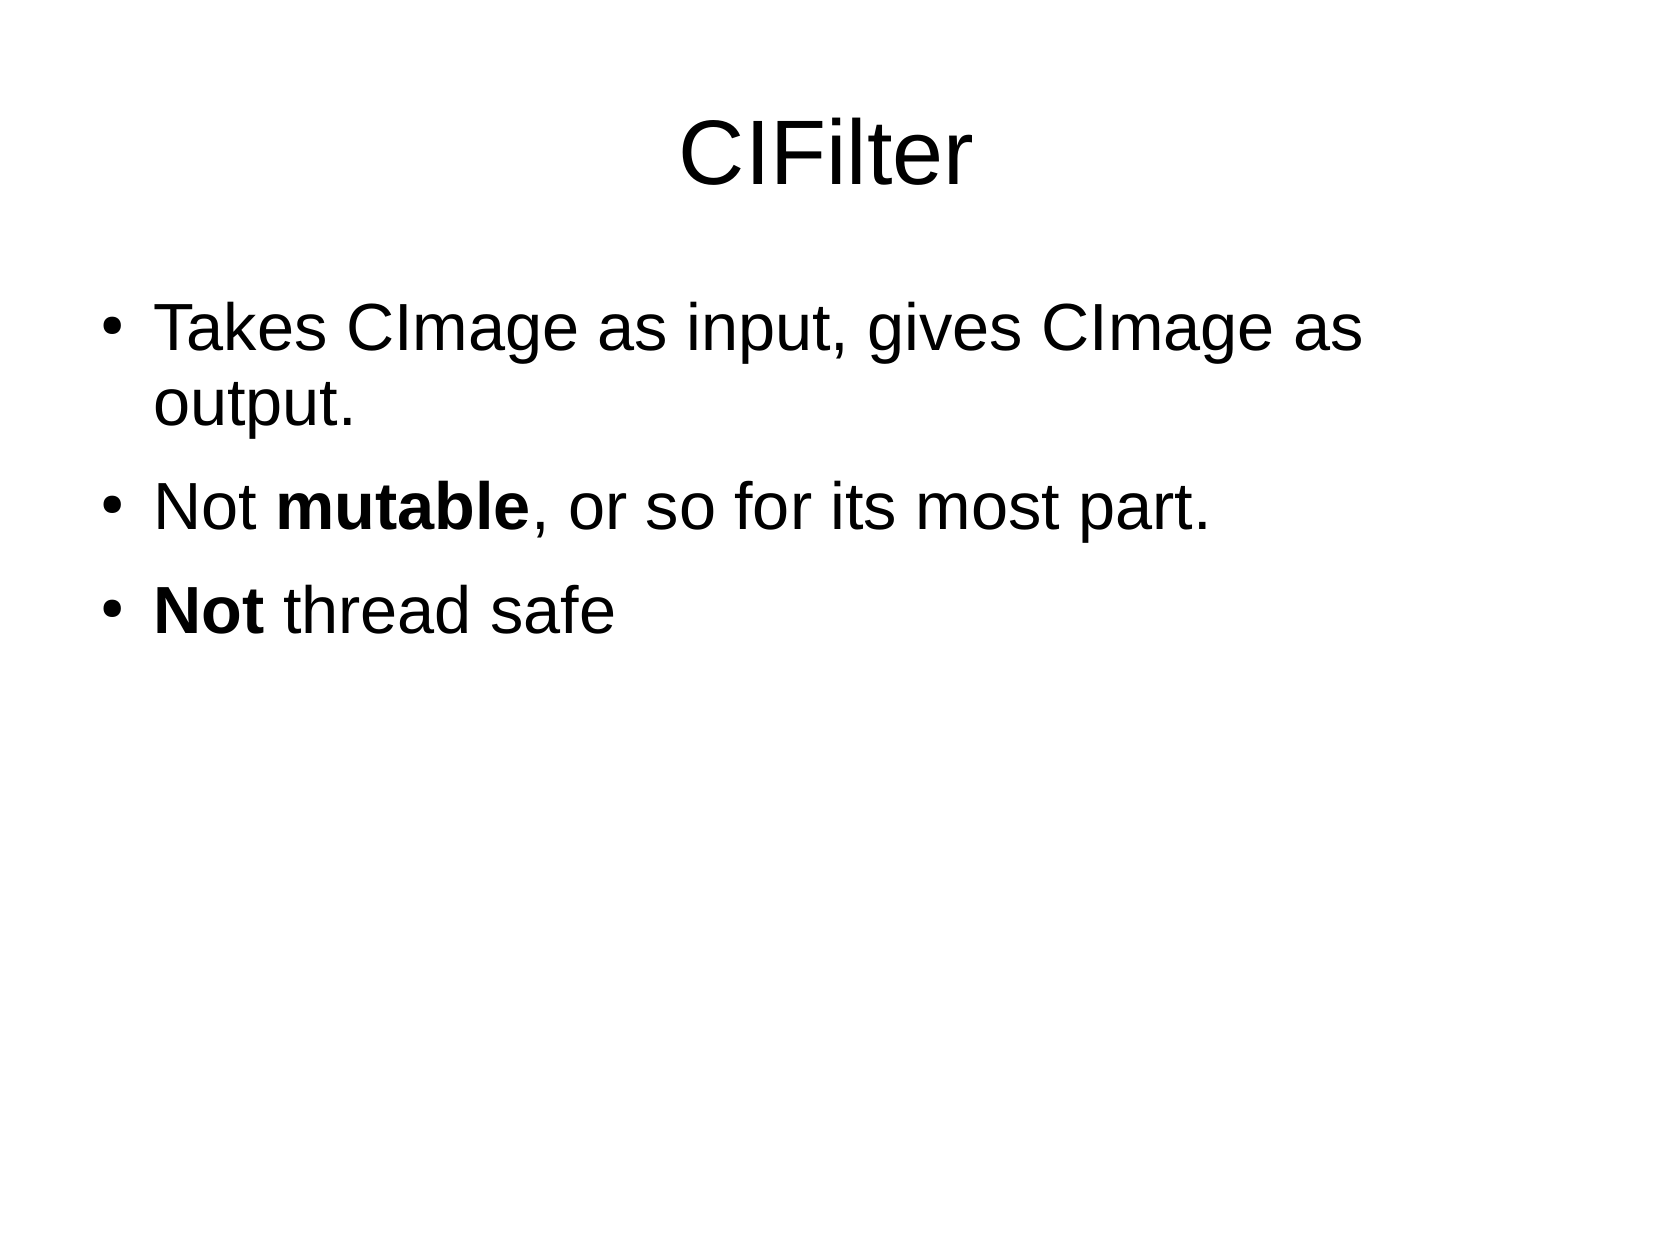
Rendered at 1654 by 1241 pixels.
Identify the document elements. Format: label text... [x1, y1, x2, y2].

title CIFilter [82, 49, 1571, 257]
list Takes CImage as input, gives CImage as output. Not mutable, or so for its most part. Not thread safe [82, 290, 1571, 1109]
